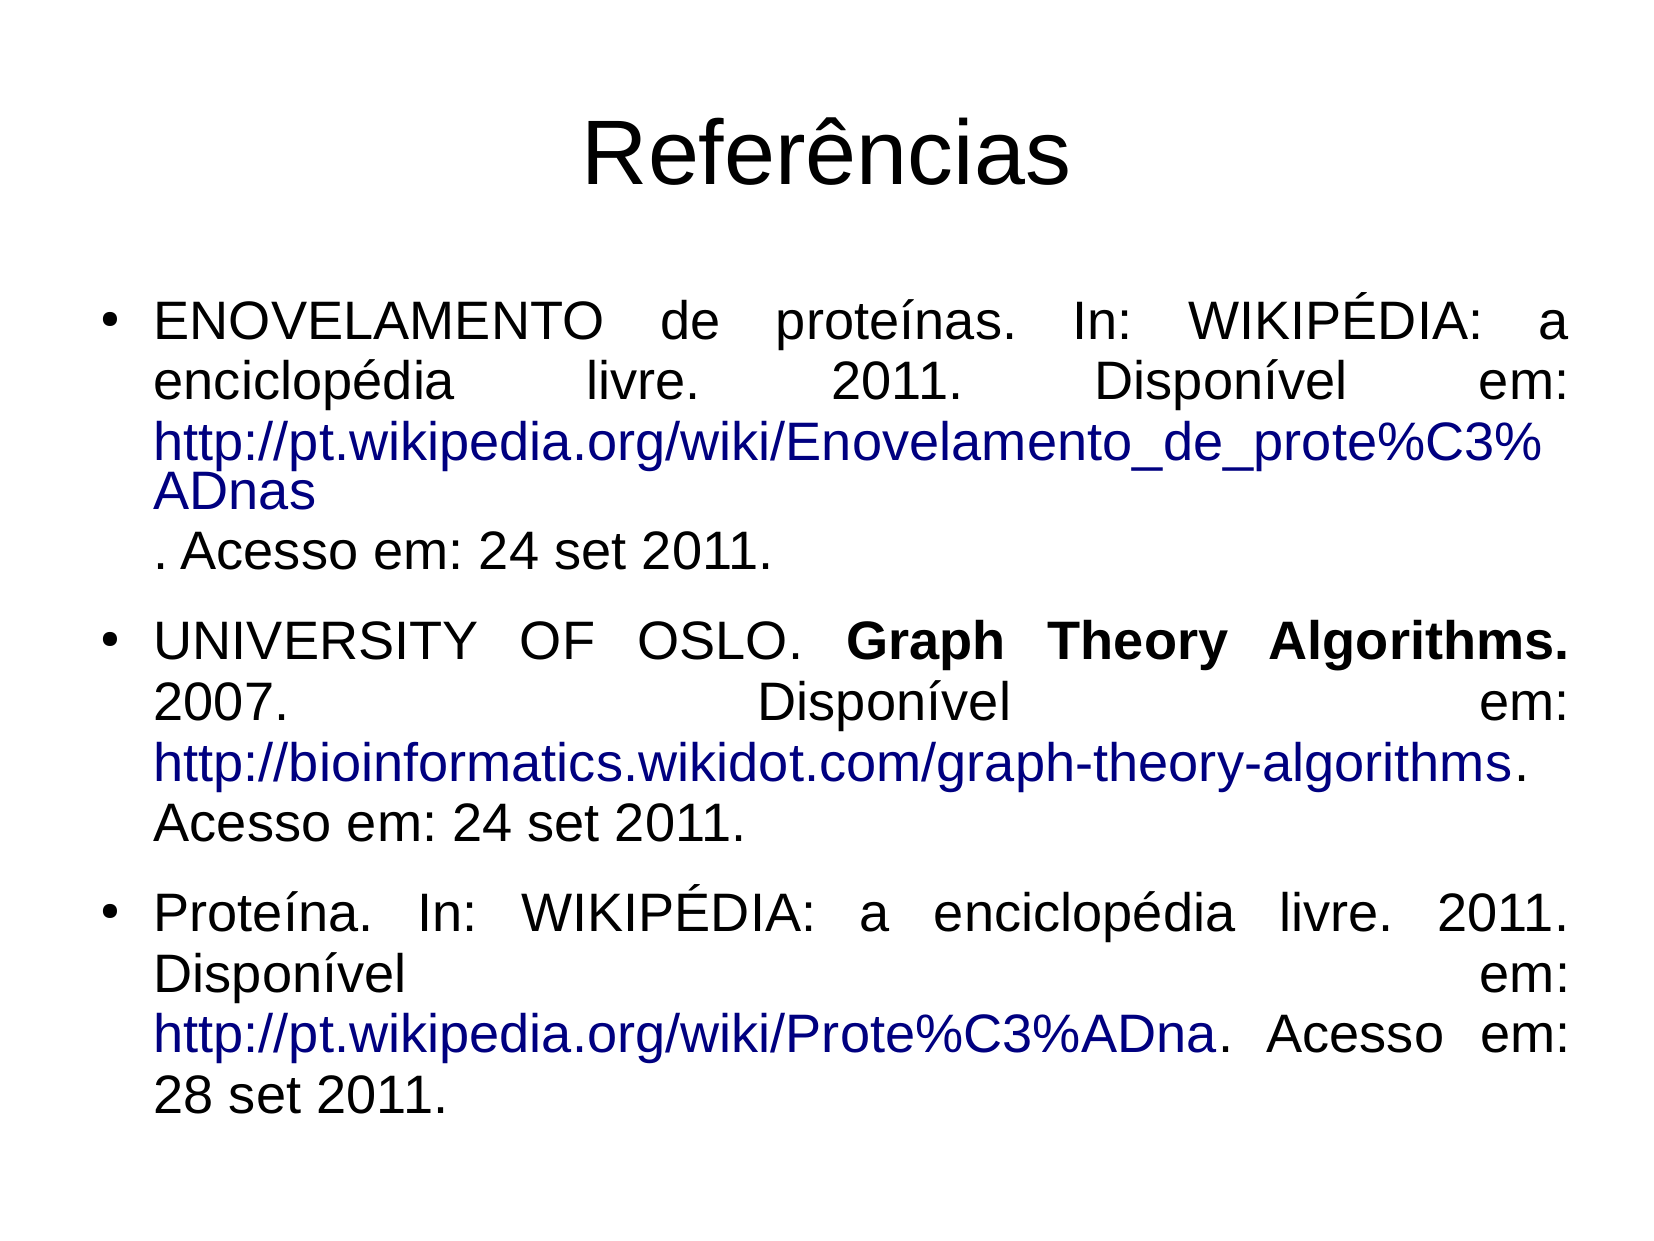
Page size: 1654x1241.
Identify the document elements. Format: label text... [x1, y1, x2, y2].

list ENOVELAMENTO de proteínas. In: WIKIPÉDIA: a enciclopédia livre. 2011. Disponível em: http://pt.wikipedia.org/wiki/Enovelamento_de_prote%C3%ADnas. Acesso em: 24 set 2011. UNIVERSITY OF OSLO. Graph Theory Algorithms. 2007. Disponível em: http://bioinformatics.wikidot.com/graph-theory-algorithms. Acesso em: 24 set 2011. Proteína. In: WIKIPÉDIA: a enciclopédia livre. 2011. Disponível em: http://pt.wikipedia.org/wiki/Prote%C3%ADna. Acesso em: 28 set 2011. [82, 290, 1571, 1109]
title Referências [82, 49, 1571, 257]
